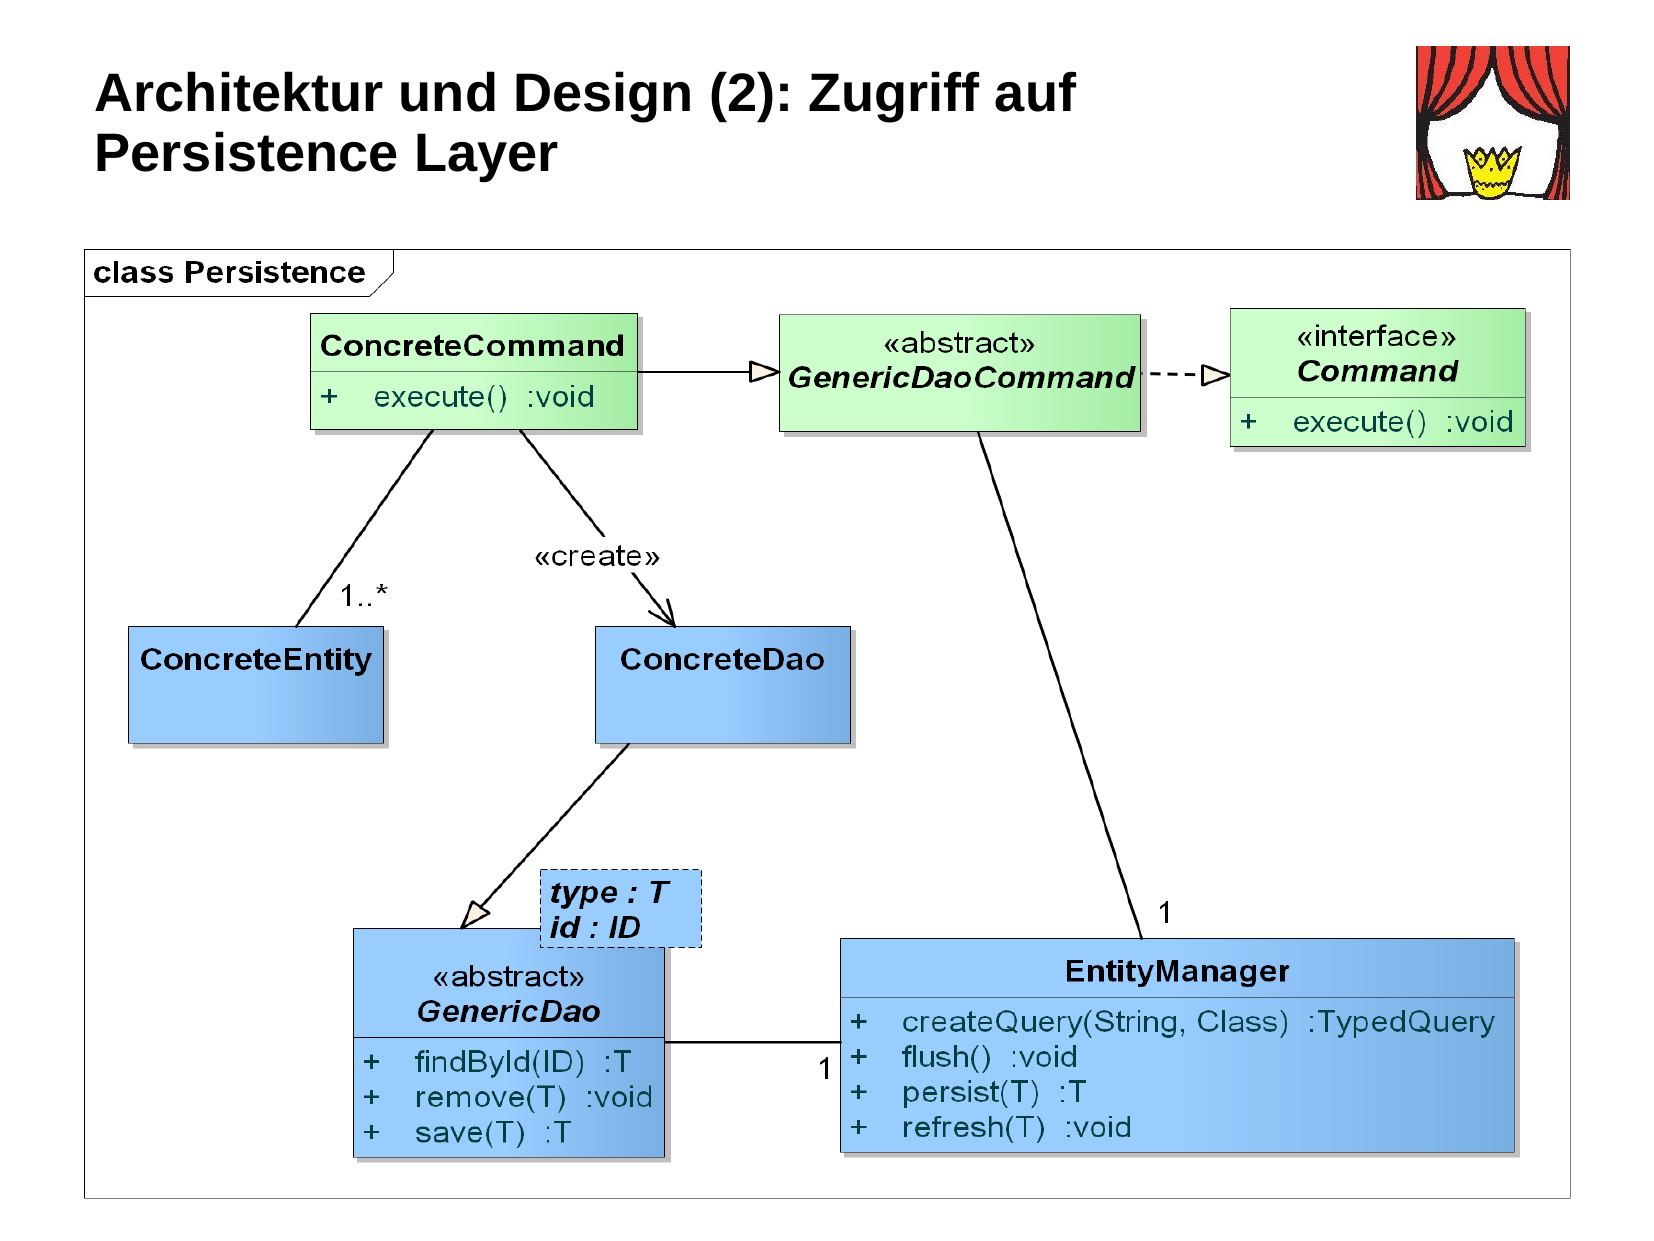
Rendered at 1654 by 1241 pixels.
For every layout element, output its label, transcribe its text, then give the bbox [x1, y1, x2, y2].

picture [82, 247, 1571, 1199]
title Architektur und Design (2): Zugriff auf Persistence Layer [94, 53, 1347, 193]
picture [1416, 46, 1570, 200]
